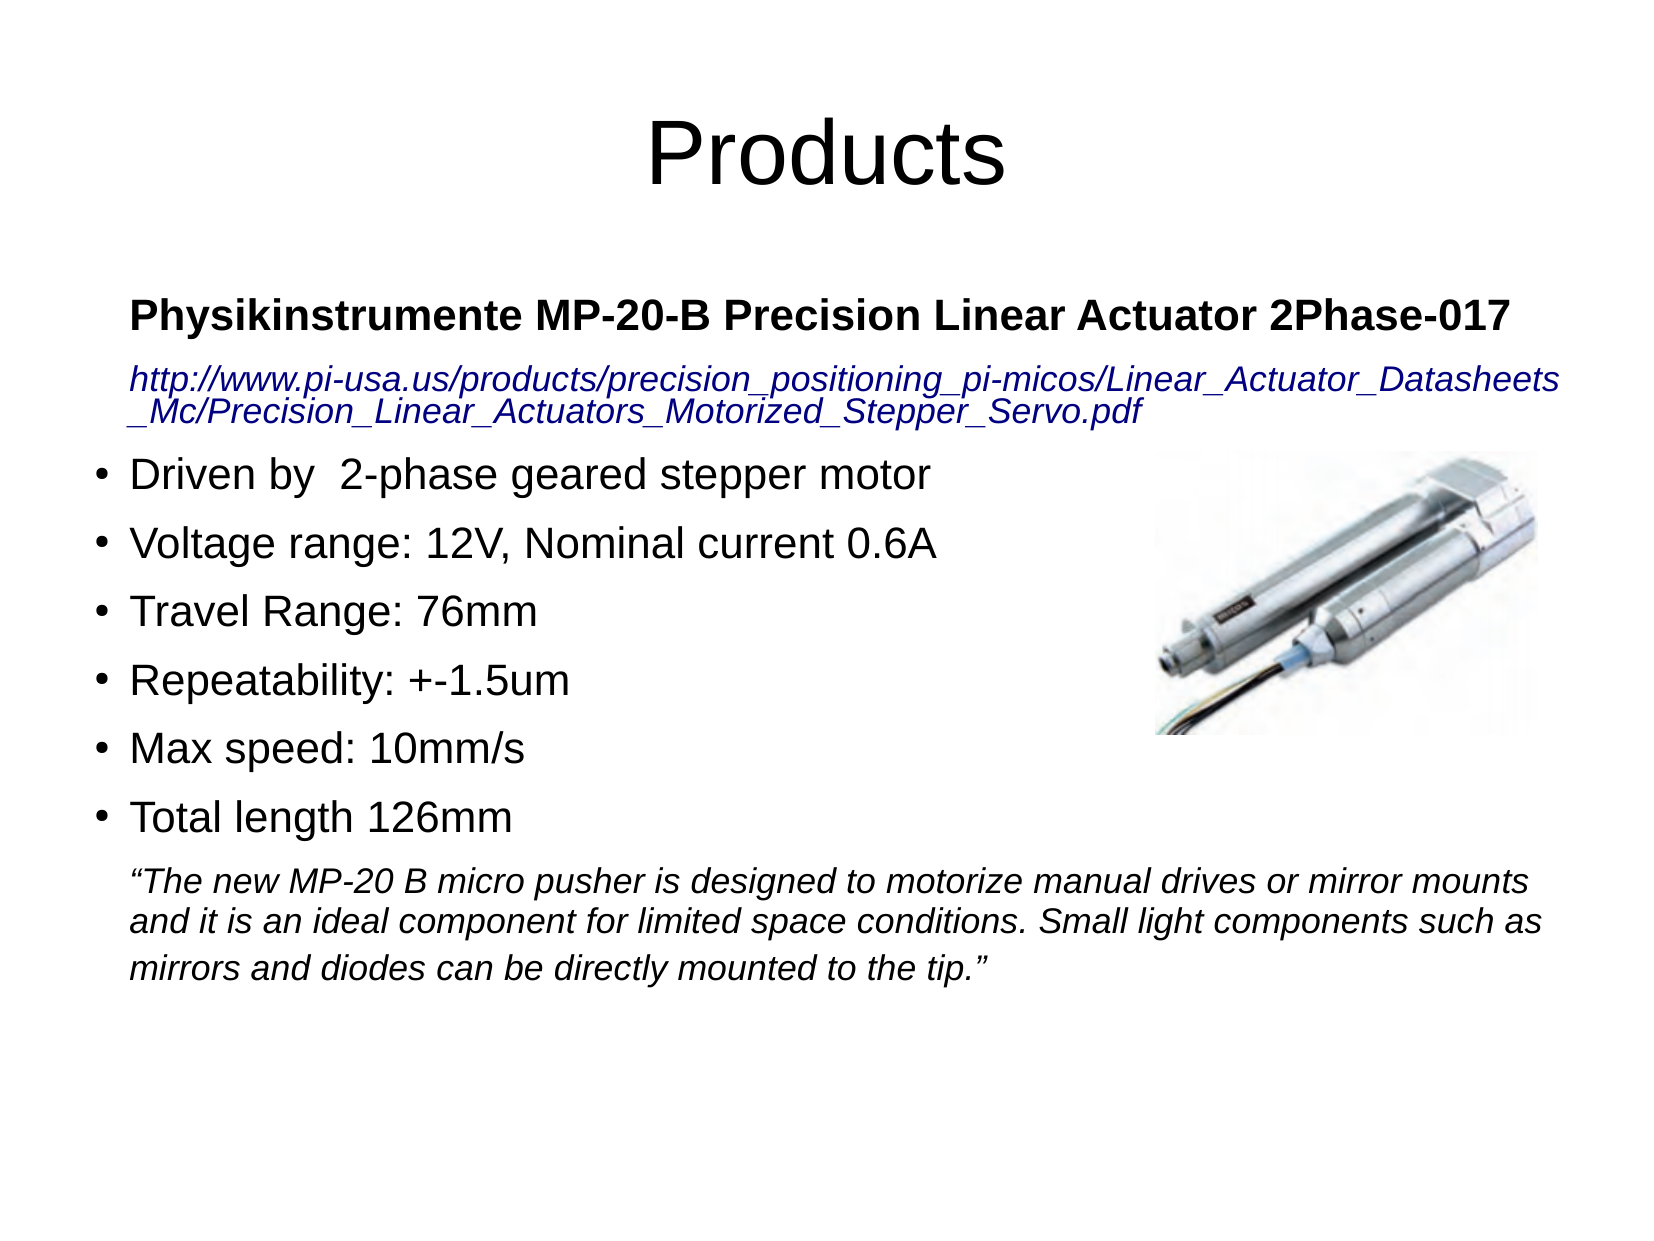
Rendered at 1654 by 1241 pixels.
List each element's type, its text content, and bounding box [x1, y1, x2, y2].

picture [1155, 450, 1538, 736]
list Physikinstrumente MP-20-B Precision Linear Actuator 2Phase-017 http://www.pi-usa.us/products/precision_positioning_pi-micos/Linear_Actuator_Datasheets_Mc/Precision_Linear_Actuators_Motorized_Stepper_Servo.pdf Driven by 2-phase geared stepper motor Voltage range: 12V, Nominal current 0.6A Travel Range: 76mm Repeatability: +-1.5um Max speed: 10mm/s Total length 126mm “The new MP-20 B micro pusher is designed to motorize manual drives or mirror mounts and it is an ideal component for limited space conditions. Small light components such as mirrors and diodes can be directly mounted to the tip.” [82, 290, 1571, 1096]
title Products [82, 49, 1571, 257]
